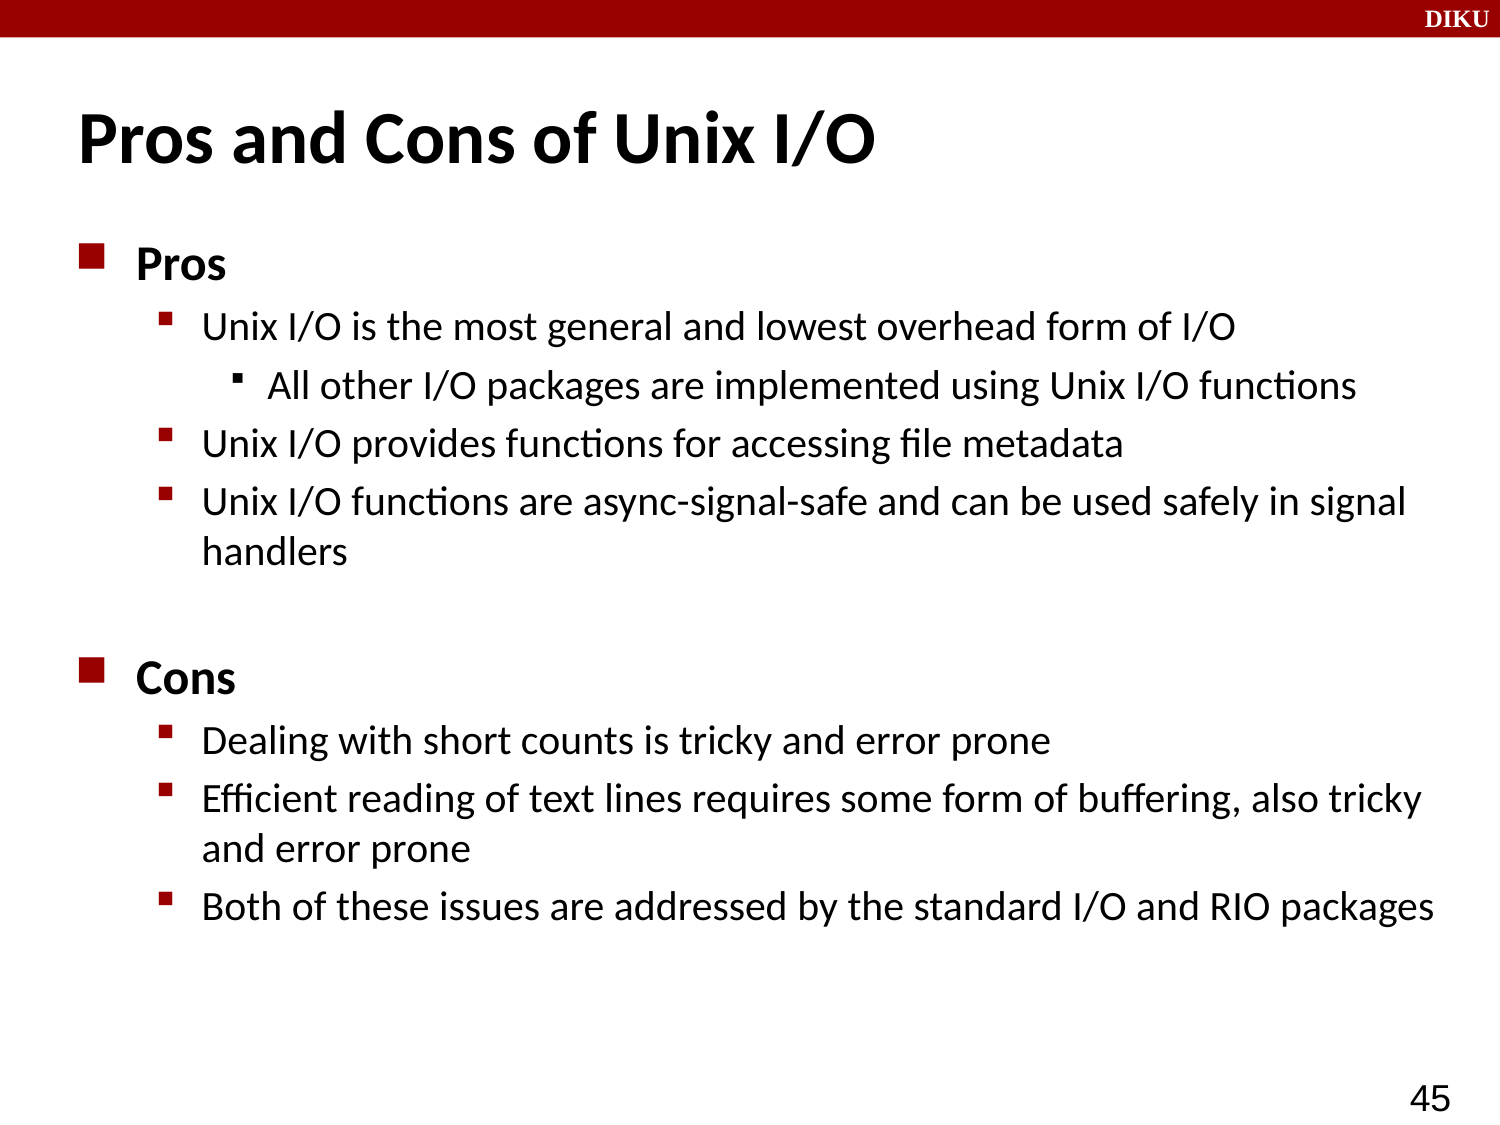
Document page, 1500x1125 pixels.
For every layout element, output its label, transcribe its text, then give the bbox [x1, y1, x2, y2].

text_box Pros Unix I/O is the most general and lowest overhead form of I/O All other I/O packages are implemented using Unix I/O functions Unix I/O provides functions for accessing file metadata Unix I/O functions are async-signal-safe and can be used safely in signal handlers Cons Dealing with short counts is tricky and error prone Efficient reading of text lines requires some form of buffering, also tricky and error prone Both of these issues are addressed by the standard I/O and RIO packages [65, 223, 1463, 1039]
text_box Pros and Cons of Unix I/O [63, 71, 1310, 197]
